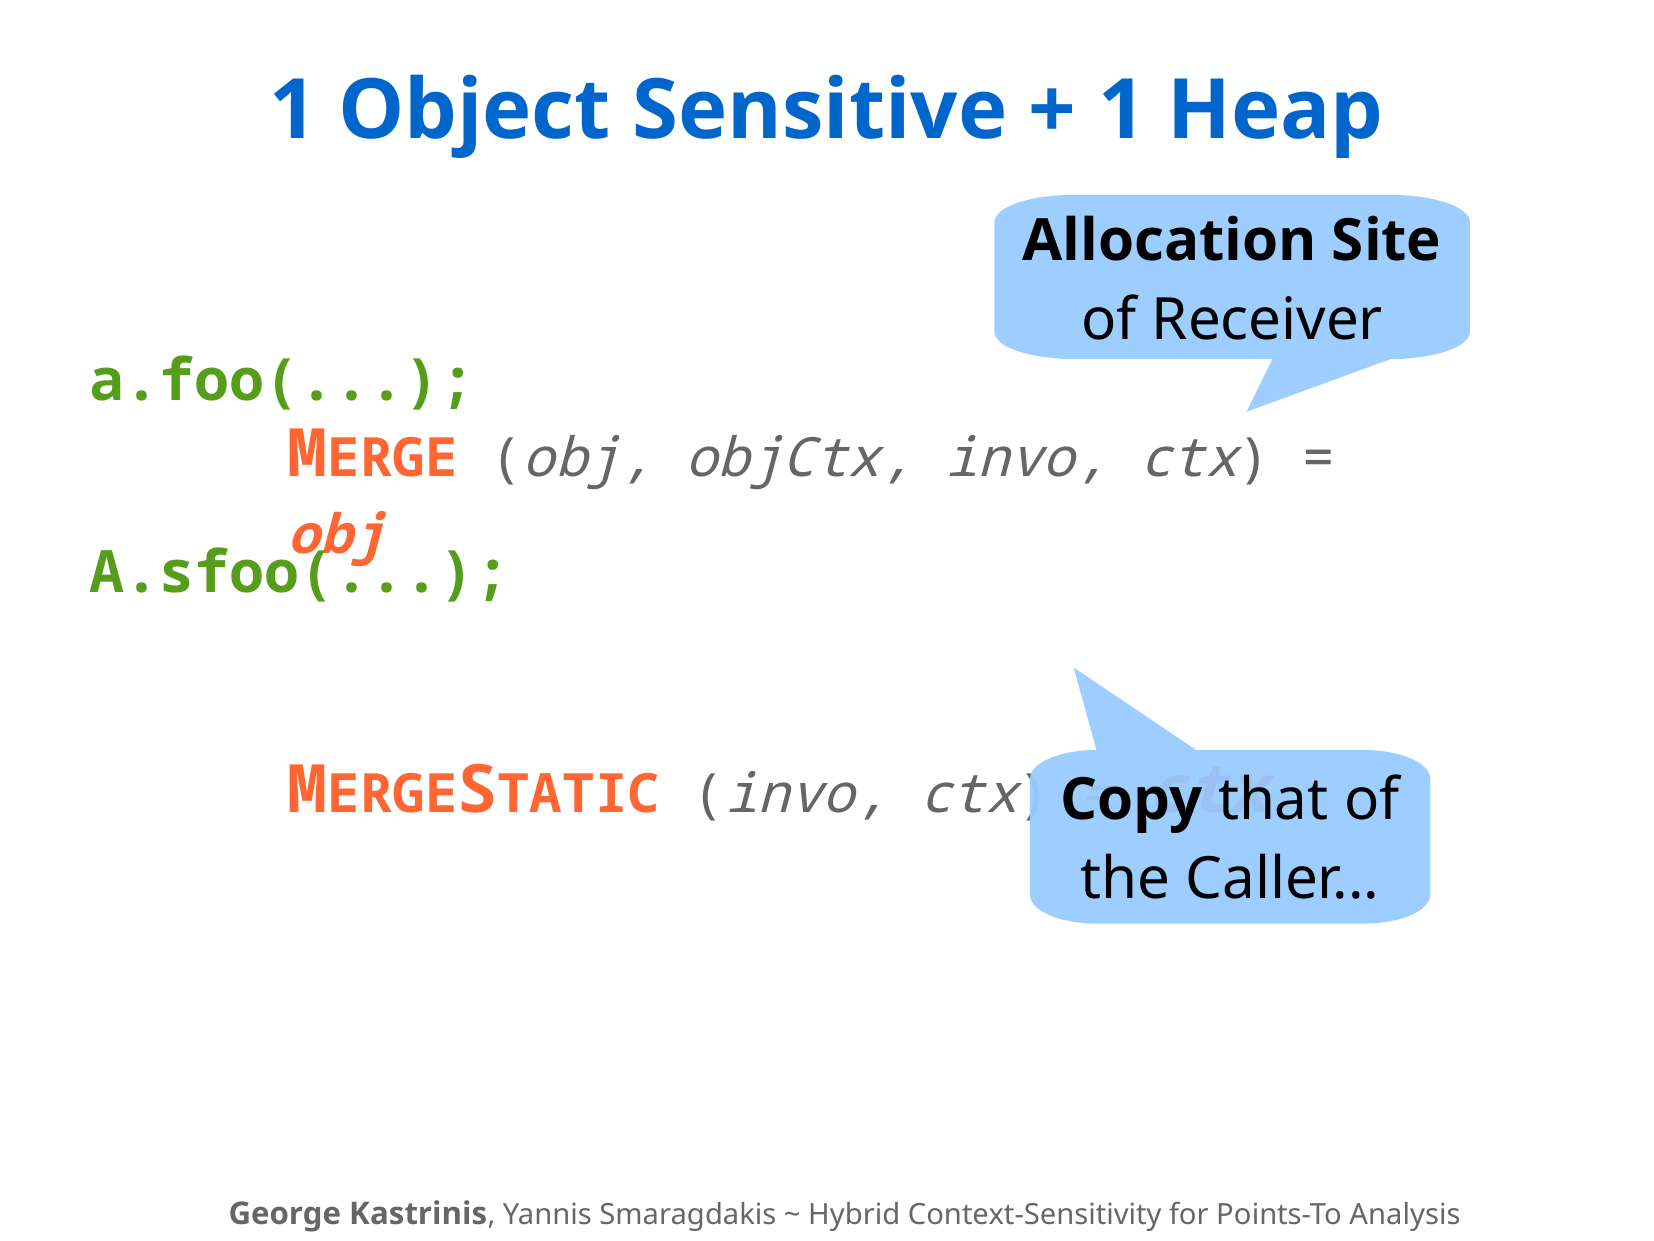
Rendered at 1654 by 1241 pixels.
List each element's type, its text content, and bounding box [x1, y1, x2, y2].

text_box A.sfoo(...); [74, 523, 456, 597]
text_box a.foo(...); [74, 330, 427, 404]
text_box MERGE (obj, objCtx, invo, ctx) = obj MERGESTATIC (invo, ctx) = ctx [273, 397, 1381, 672]
text_box Allocation Site of Receiver [994, 194, 1470, 412]
text_box 1 Object Sensitive + 1 Heap [183, 41, 1471, 150]
text_box Copy that of the Caller... [1029, 667, 1431, 924]
